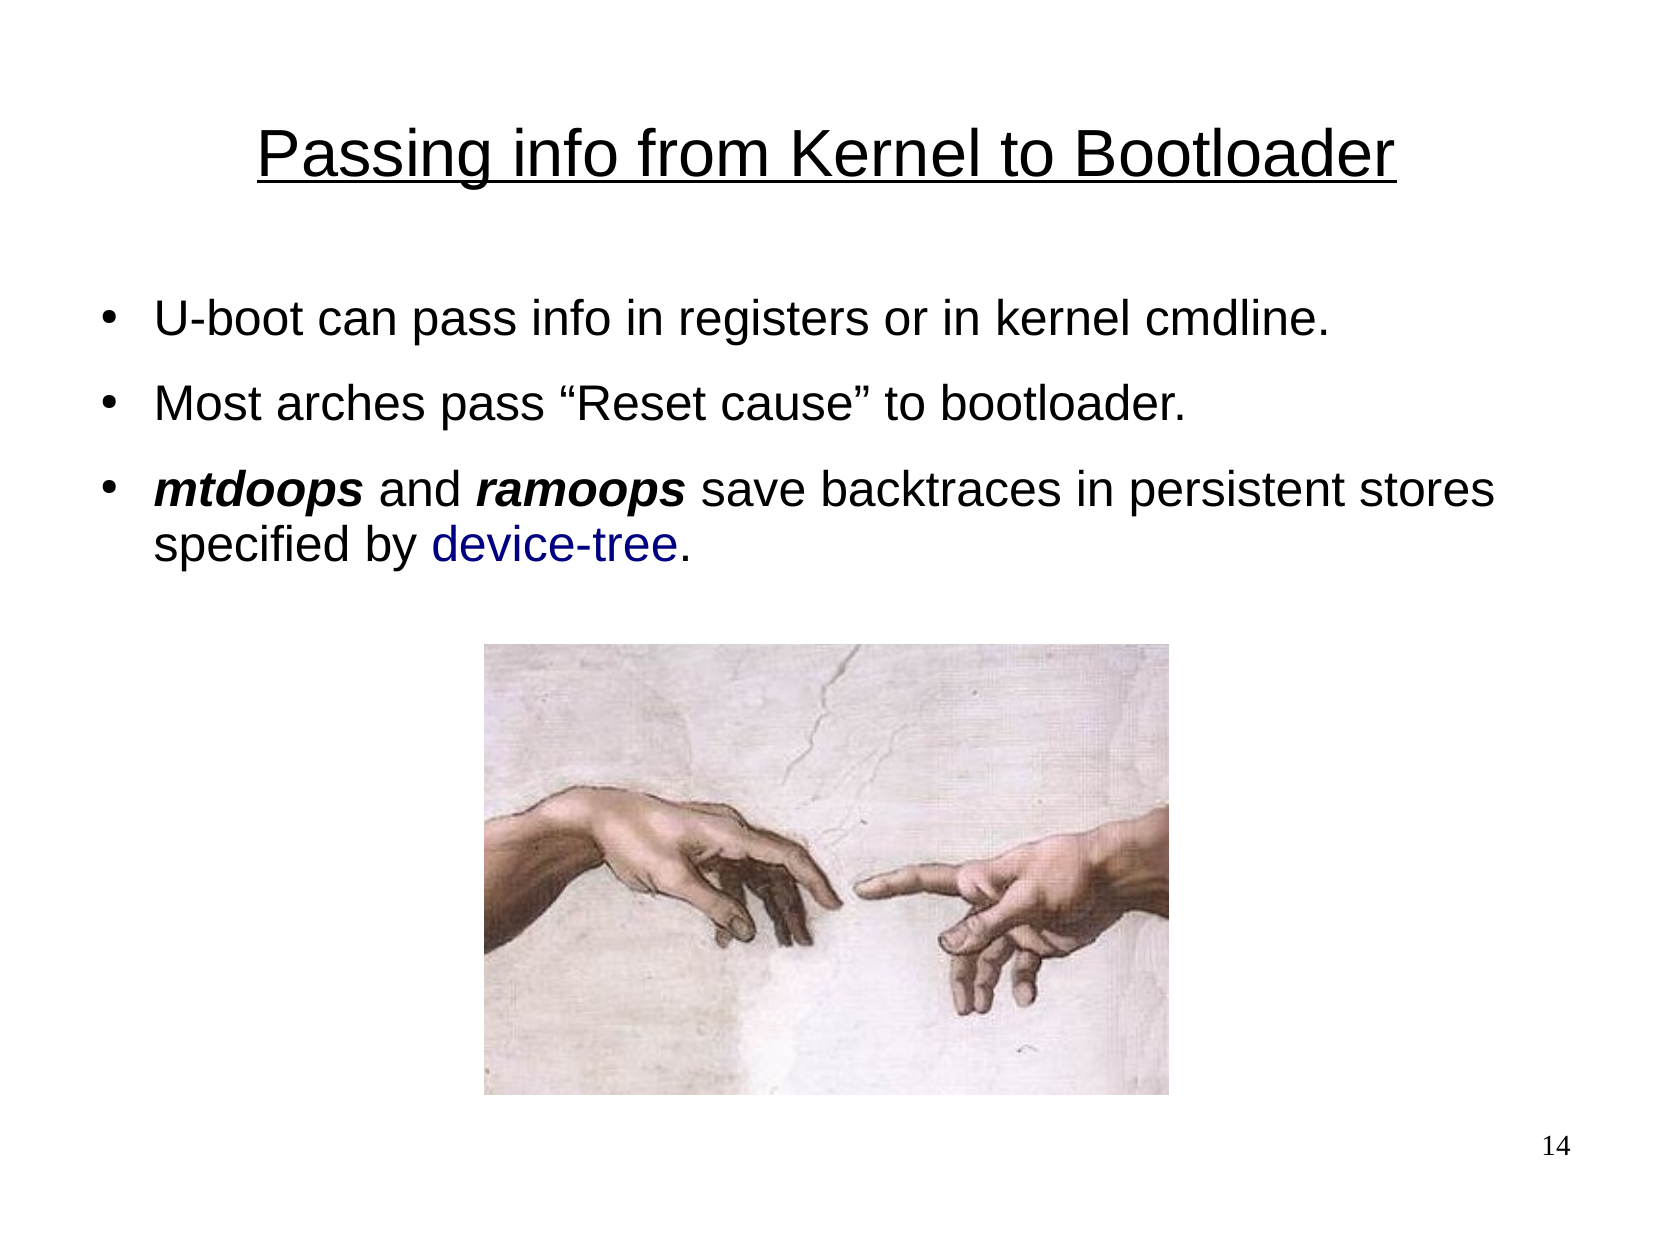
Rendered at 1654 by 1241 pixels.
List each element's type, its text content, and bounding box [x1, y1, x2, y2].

picture [484, 644, 1169, 1095]
title Passing info from Kernel to Bootloader [82, 49, 1571, 257]
list U-boot can pass info in registers or in kernel cmdline. Most arches pass “Reset cause” to bootloader. mtdoops and ramoops save backtraces in persistent stores specified by device-tree. [82, 290, 1531, 1036]
